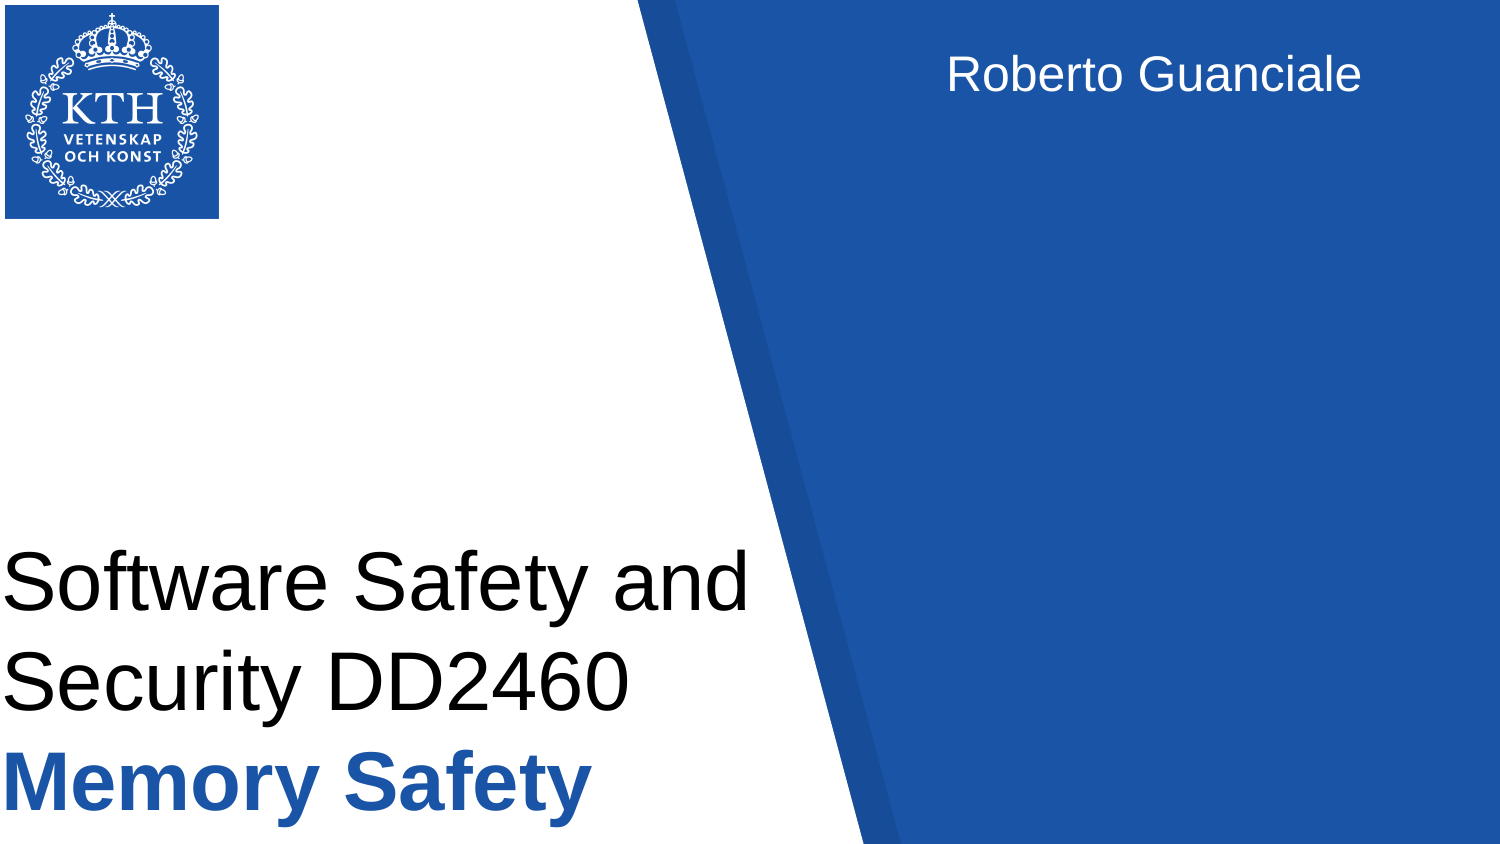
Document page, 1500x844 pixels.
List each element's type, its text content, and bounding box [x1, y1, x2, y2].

text_box Roberto Guanciale [945, 23, 1480, 125]
picture [5, 5, 219, 219]
title Software Safety and Security DD2460 Memory Safety [0, 648, 872, 843]
